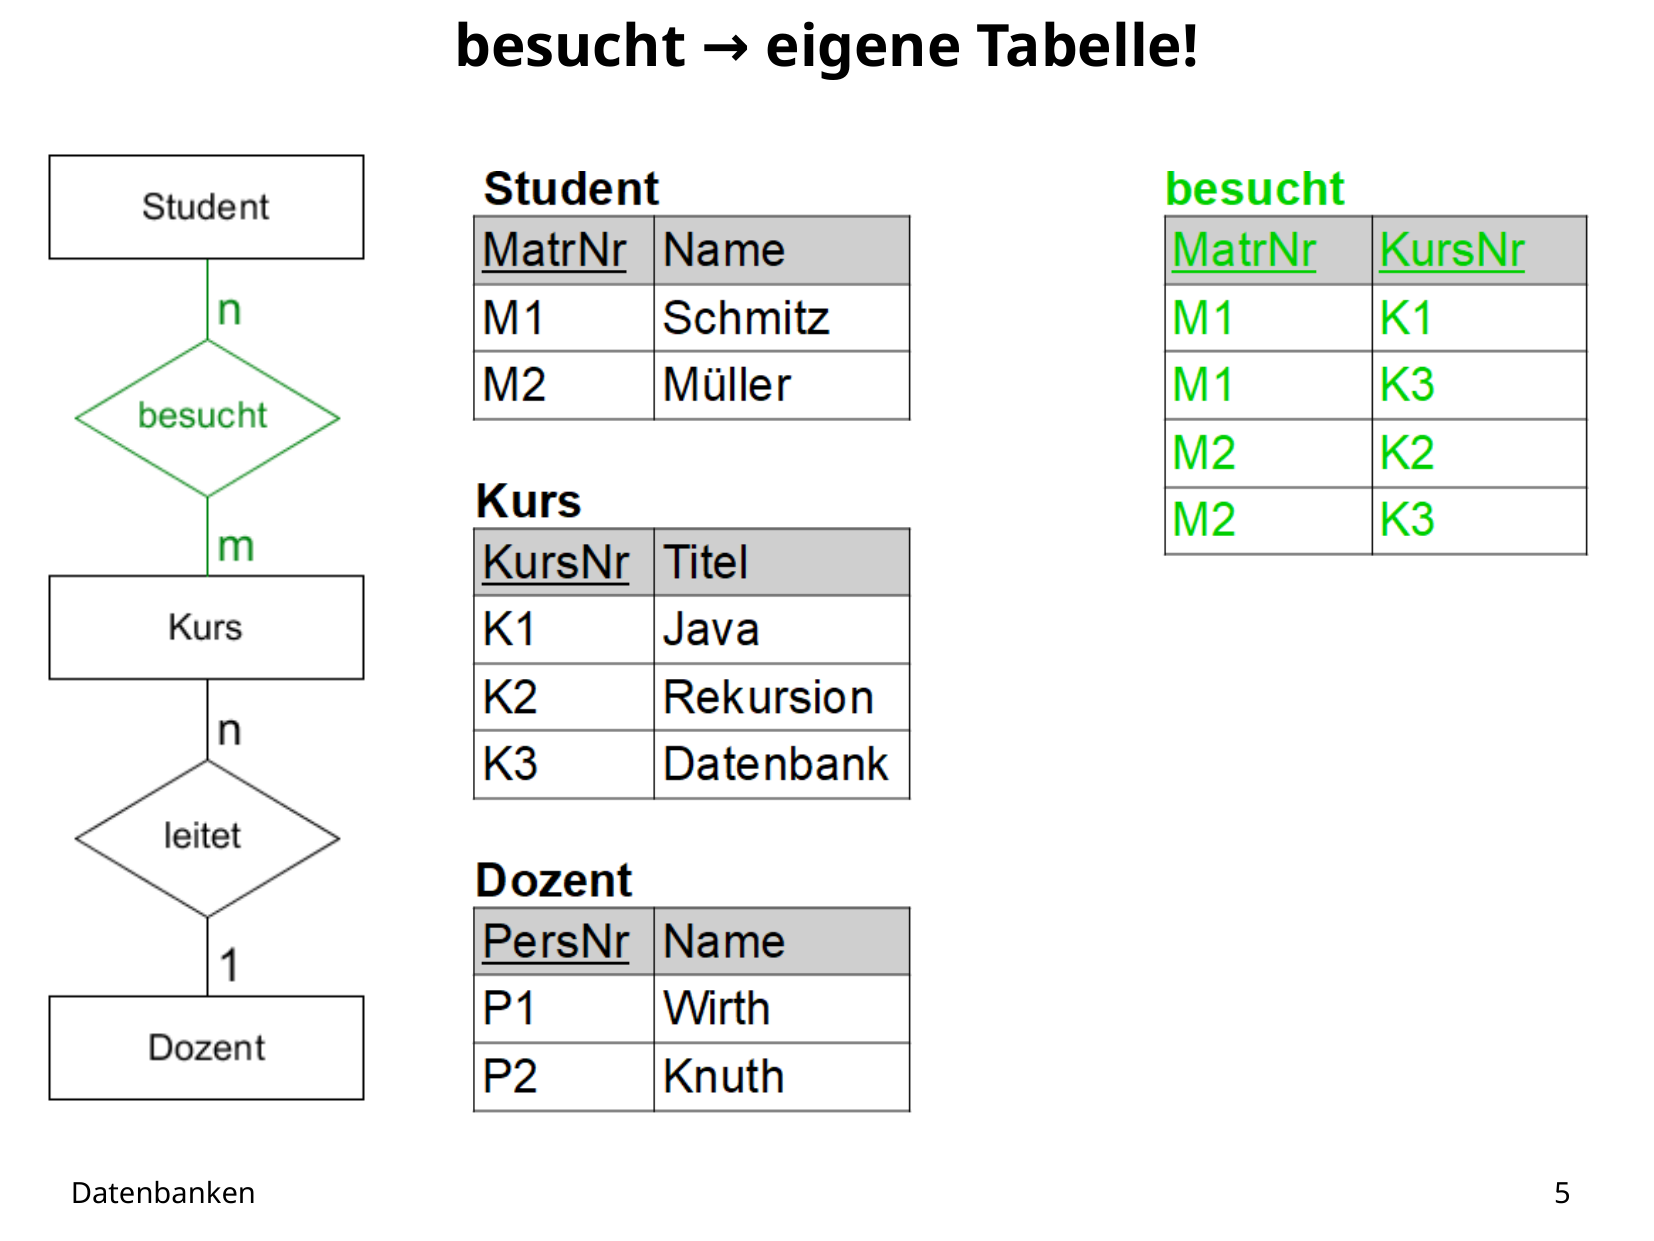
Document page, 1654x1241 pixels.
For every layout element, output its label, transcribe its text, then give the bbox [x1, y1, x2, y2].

picture [472, 171, 1589, 1114]
title besucht → eigene Tabelle! [0, 5, 1654, 83]
picture [47, 153, 367, 1103]
